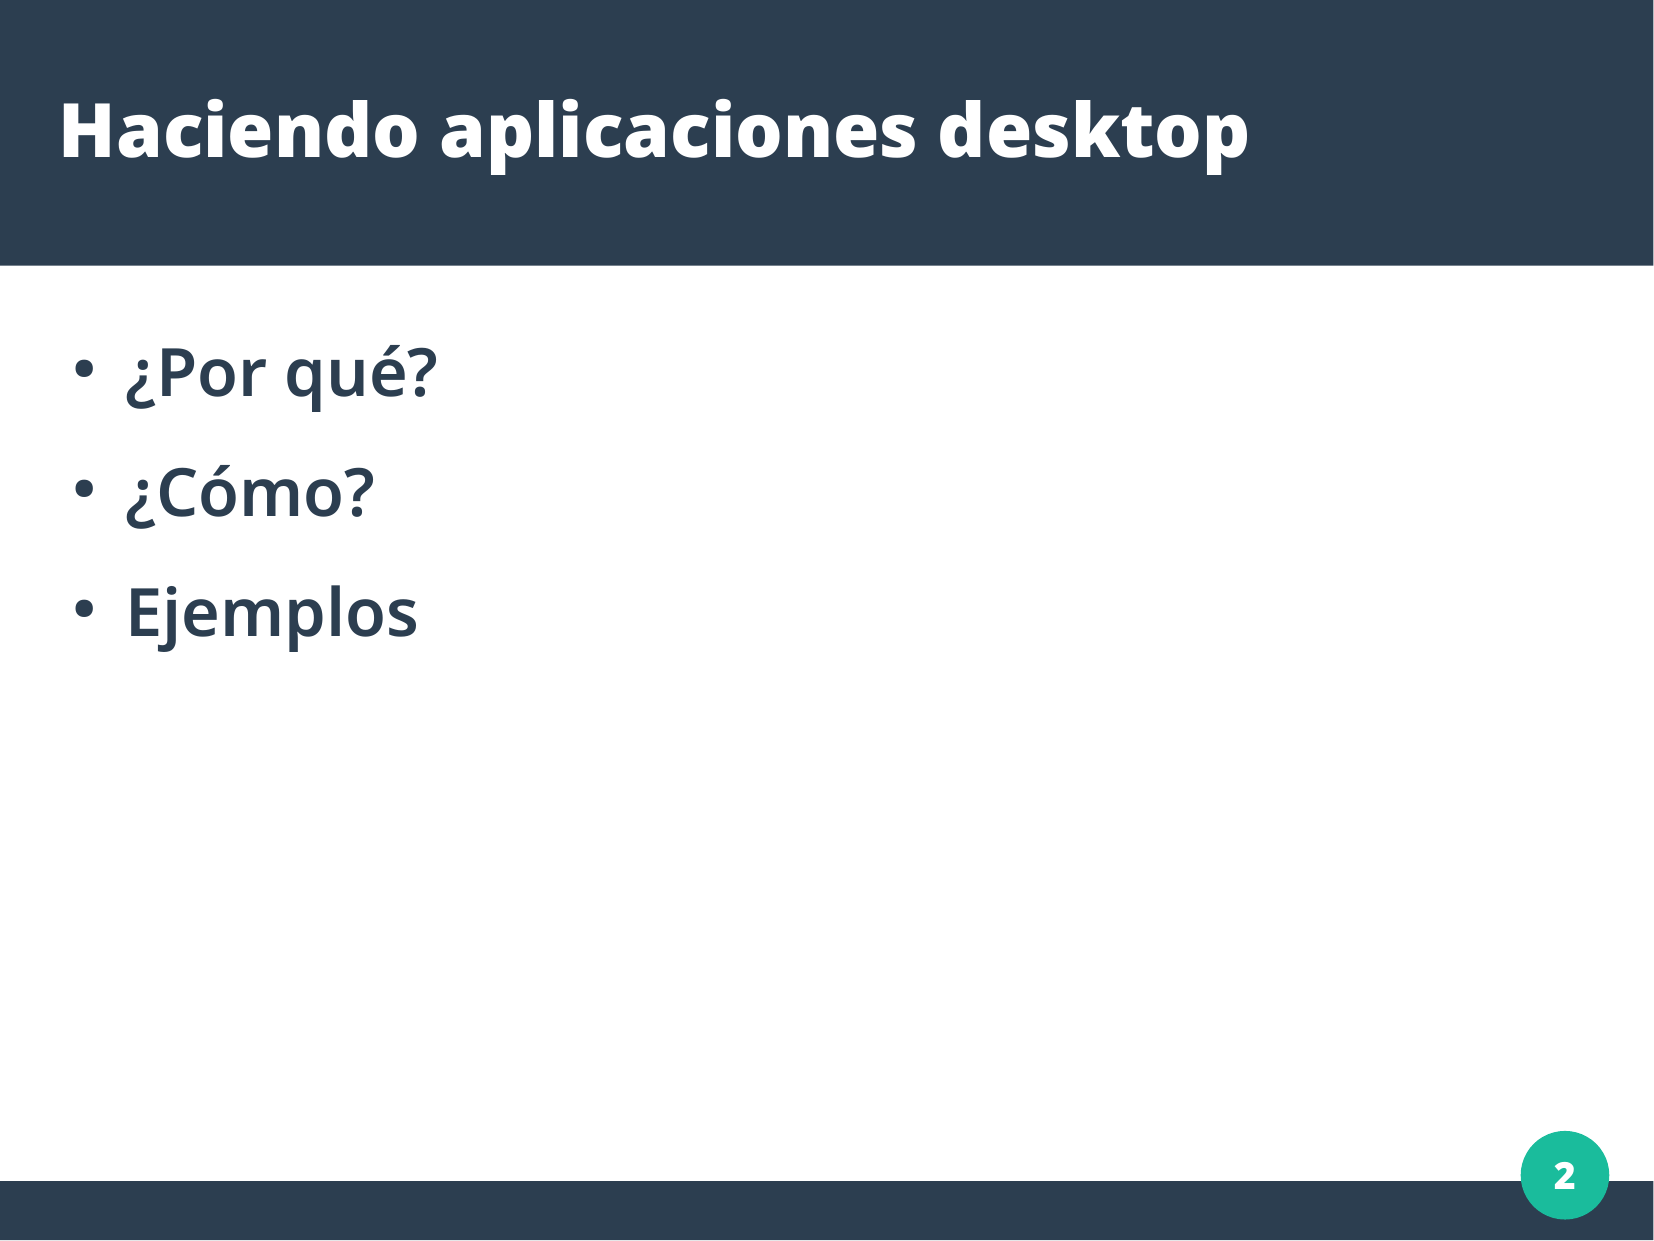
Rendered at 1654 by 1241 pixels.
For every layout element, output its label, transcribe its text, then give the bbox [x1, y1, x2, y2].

list ¿Por qué? ¿Cómo? Ejemplos [54, 324, 1591, 1152]
title Haciendo aplicaciones desktop [59, 49, 1595, 207]
